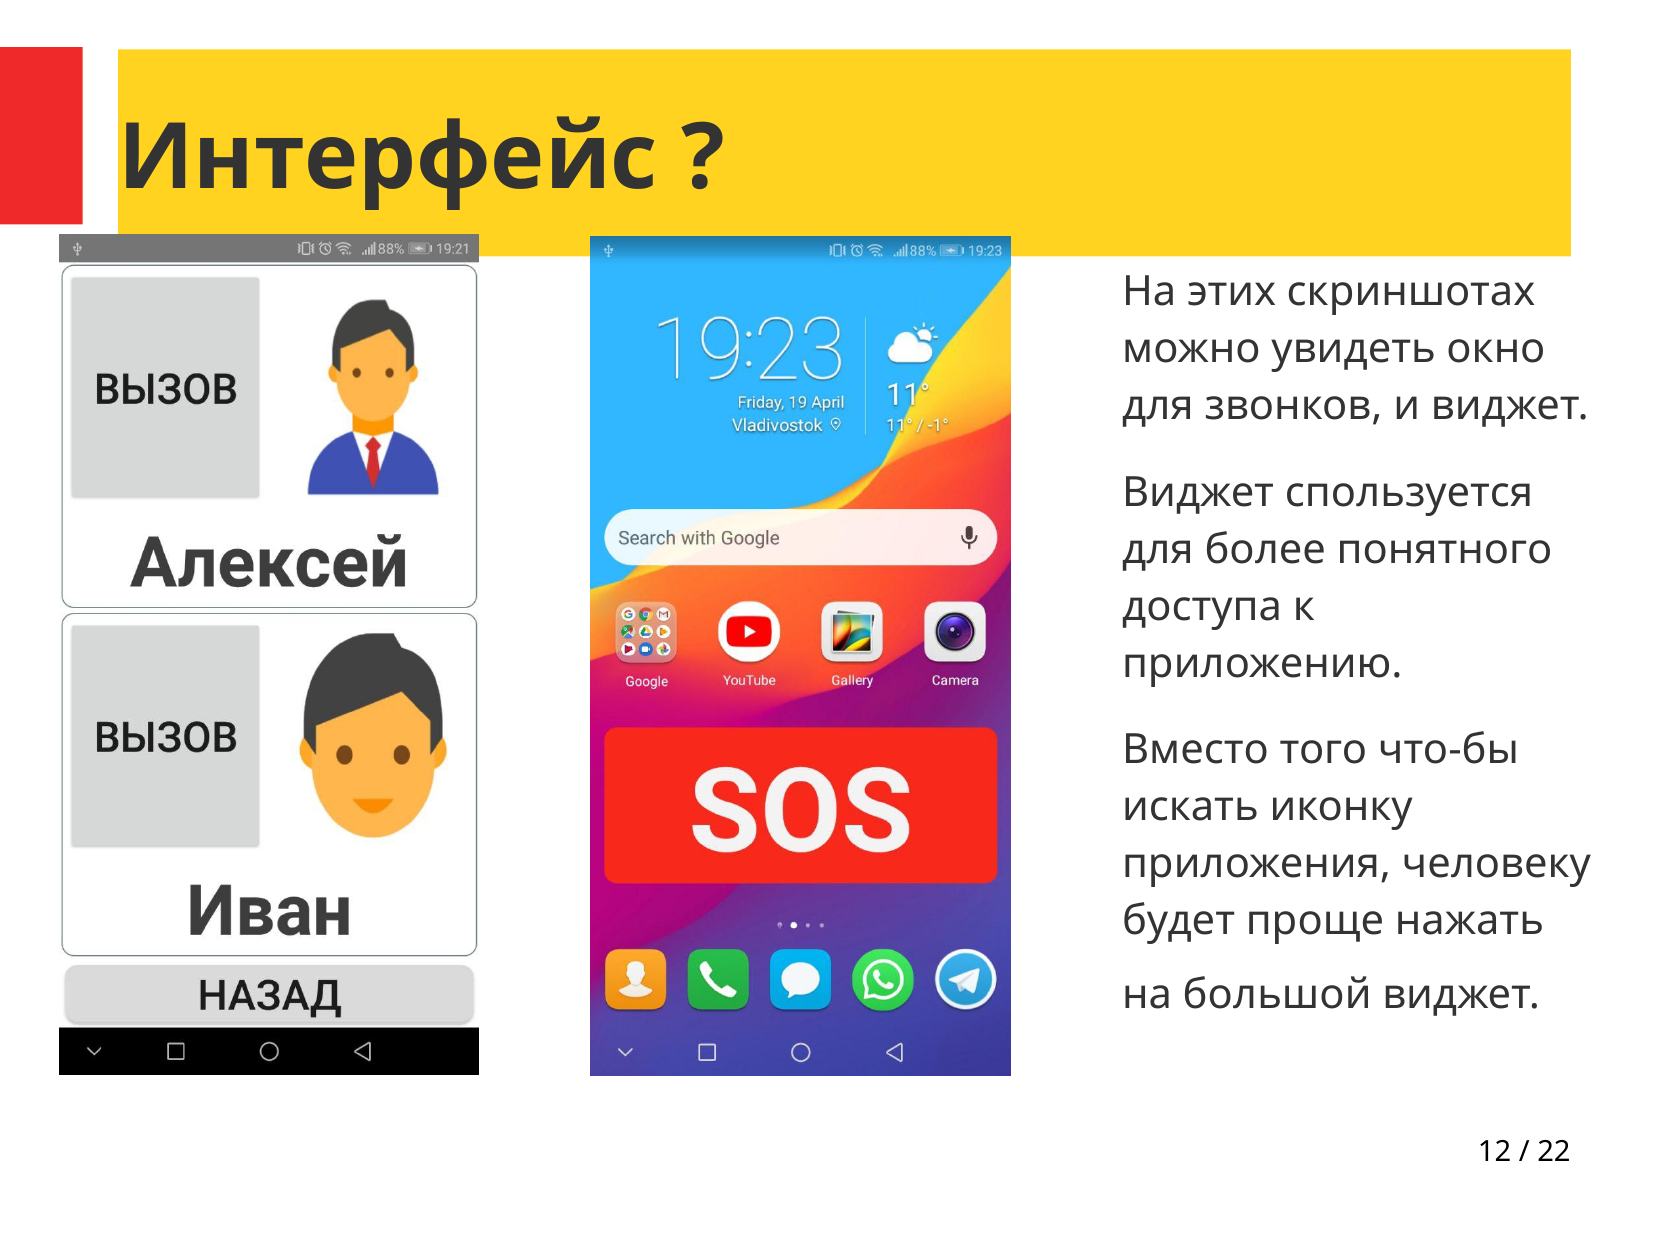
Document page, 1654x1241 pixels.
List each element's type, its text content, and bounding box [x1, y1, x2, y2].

title Интерфейс ? [118, 49, 1571, 257]
picture [59, 234, 479, 1075]
list На этих скриншотах можно увидеть окно для звонков, и виджет. Виджет спользуется для более понятного доступа к приложению. Вместо того что-бы искать иконку приложения, человеку будет проще нажать на большой виджет. [1051, 261, 1595, 981]
picture [590, 236, 1011, 1076]
